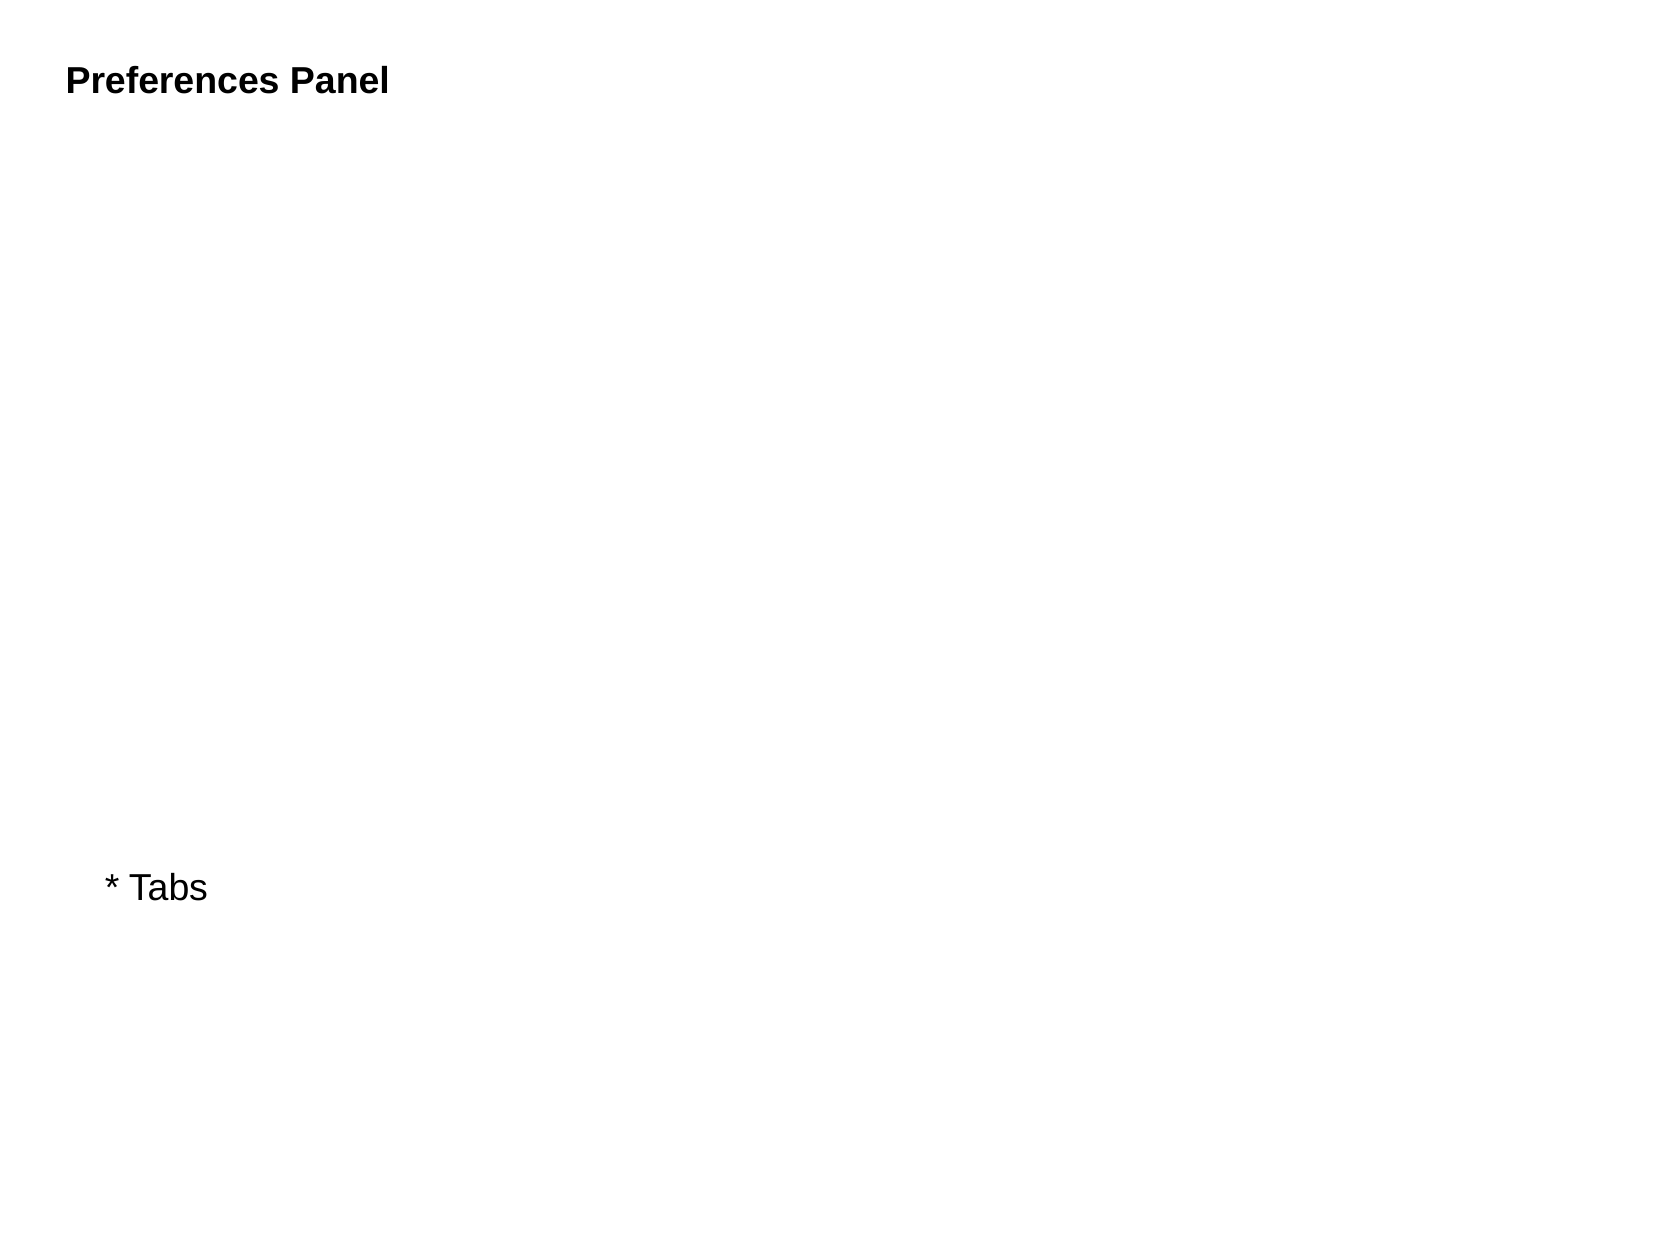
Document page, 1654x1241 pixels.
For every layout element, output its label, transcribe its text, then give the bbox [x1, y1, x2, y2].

text_box Preferences Panel [50, 51, 414, 102]
text_box * Tabs [90, 858, 1546, 1174]
